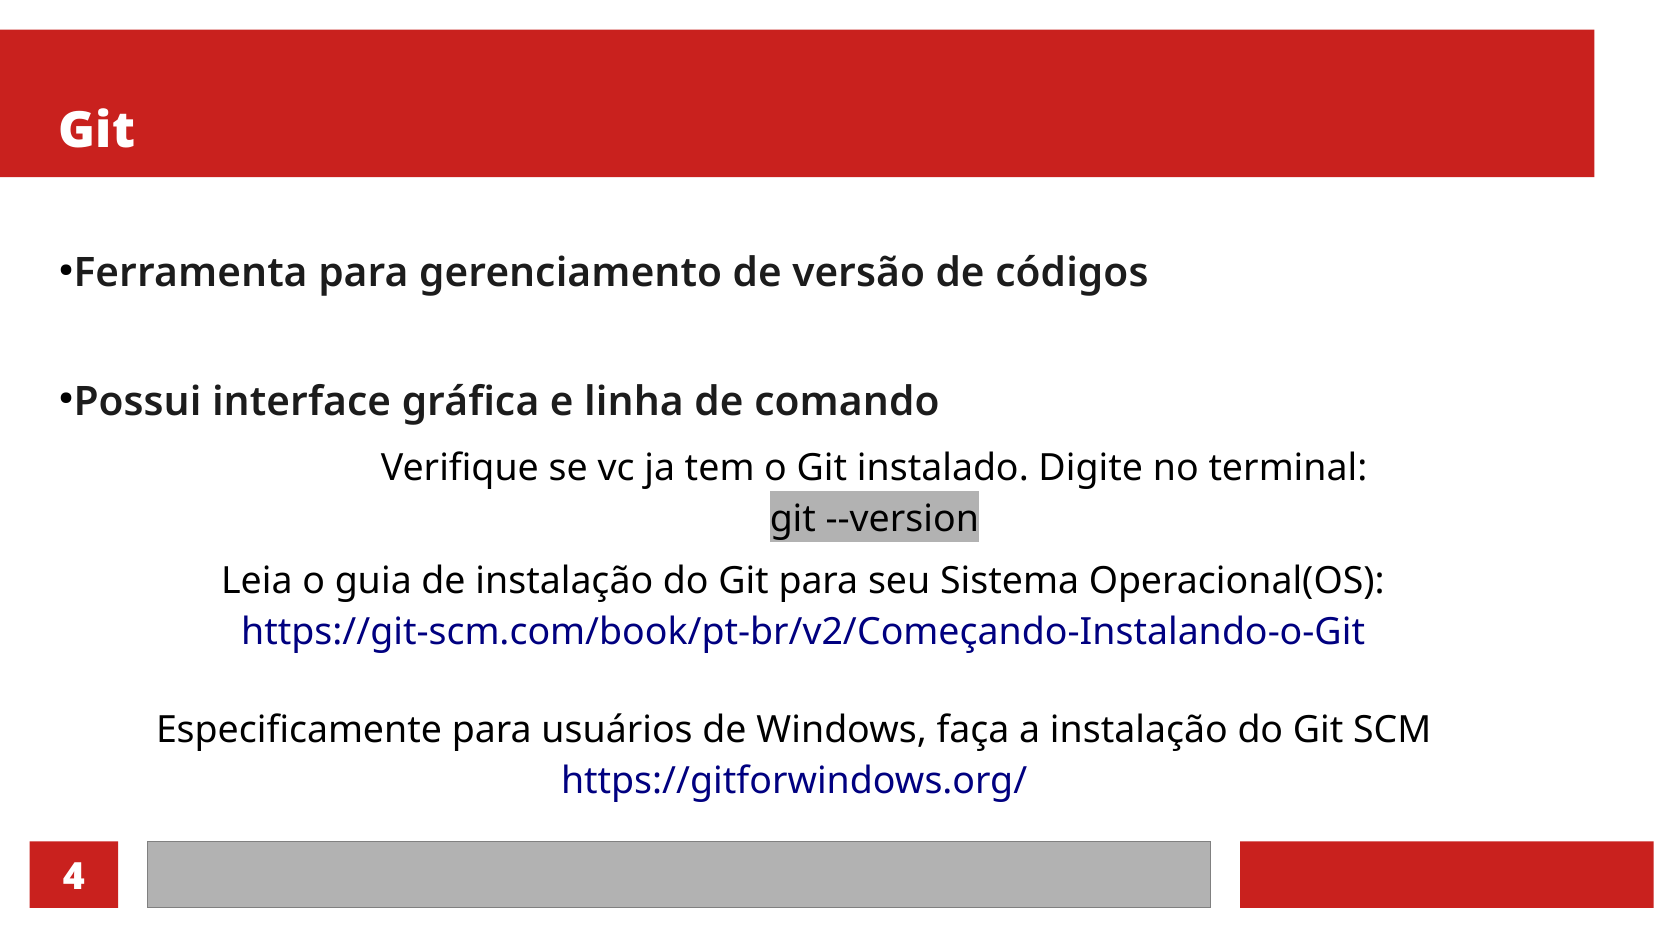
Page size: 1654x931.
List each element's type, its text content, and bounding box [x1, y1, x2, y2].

list Ferramenta para gerenciamento de versão de códigos Possui interface gráfica e linha de comando [59, 187, 1565, 764]
text_box Leia o guia de instalação do Git para seu Sistema Operacional(OS): https://git-scm.com/book/pt-br/v2/Começando-Instalando-o-Git [206, 546, 1501, 649]
title Git [59, 44, 1595, 163]
text_box Verifique se vc ja tem o Git instalado. Digite no terminal: git --version [366, 432, 1463, 535]
text_box Especificamente para usuários de Windows, faça a instalação do Git SCM https://gitforwindows.org/ [141, 695, 1548, 798]
